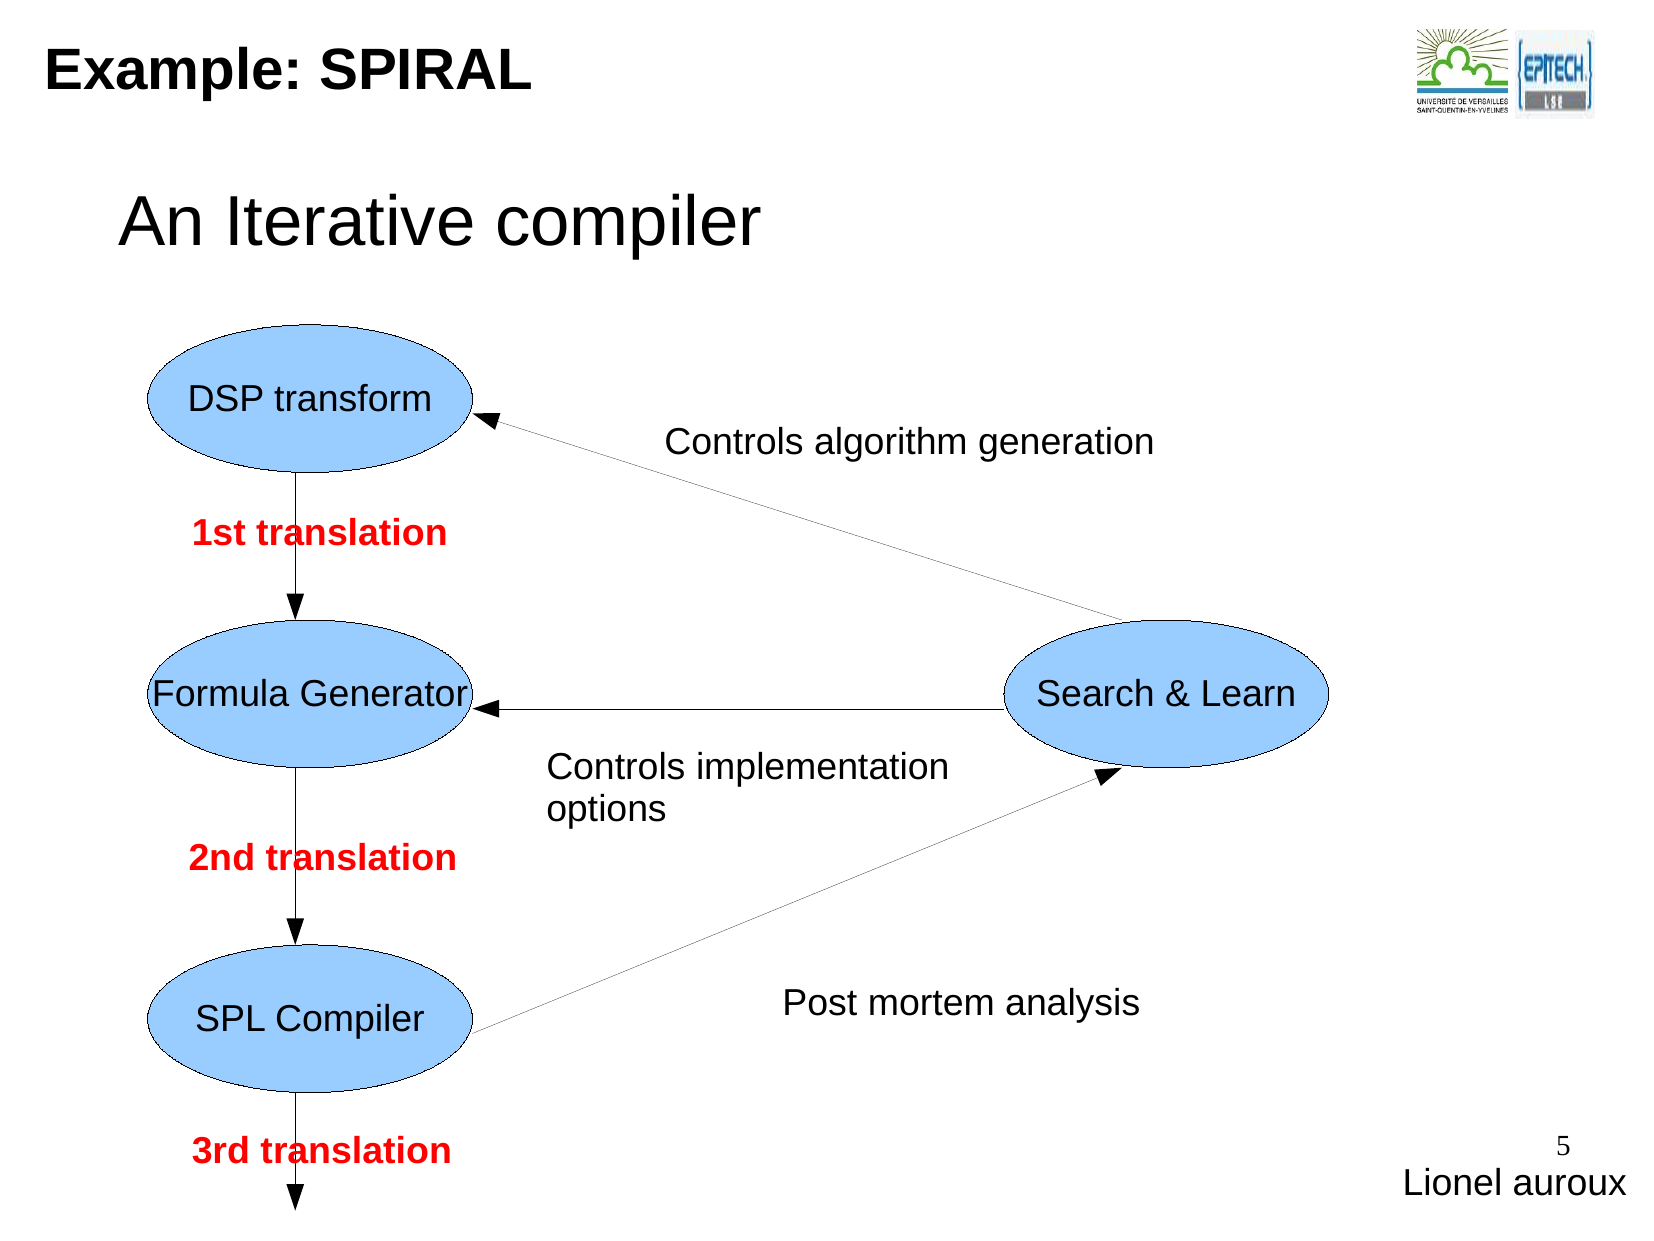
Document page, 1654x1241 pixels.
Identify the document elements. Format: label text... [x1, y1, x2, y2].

text_box Lionel auroux [1387, 1153, 1642, 1211]
text_box Example: SPIRAL An Iterative compiler [29, 29, 1625, 426]
text_box DSP transform [147, 324, 473, 473]
text_box Post mortem analysis [767, 974, 1156, 1032]
text_box Controls algorithm generation [649, 413, 1170, 471]
text_box Formula Generator [147, 620, 473, 768]
text_box 2nd translation [173, 829, 473, 886]
text_box Search & Learn [1003, 620, 1329, 768]
picture [1515, 30, 1595, 119]
text_box 3rd translation [177, 1122, 468, 1179]
text_box Controls implementation options [531, 738, 965, 837]
text_box SPL Compiler [147, 944, 473, 1093]
text_box 1st translation [177, 504, 464, 562]
picture [1417, 29, 1508, 113]
